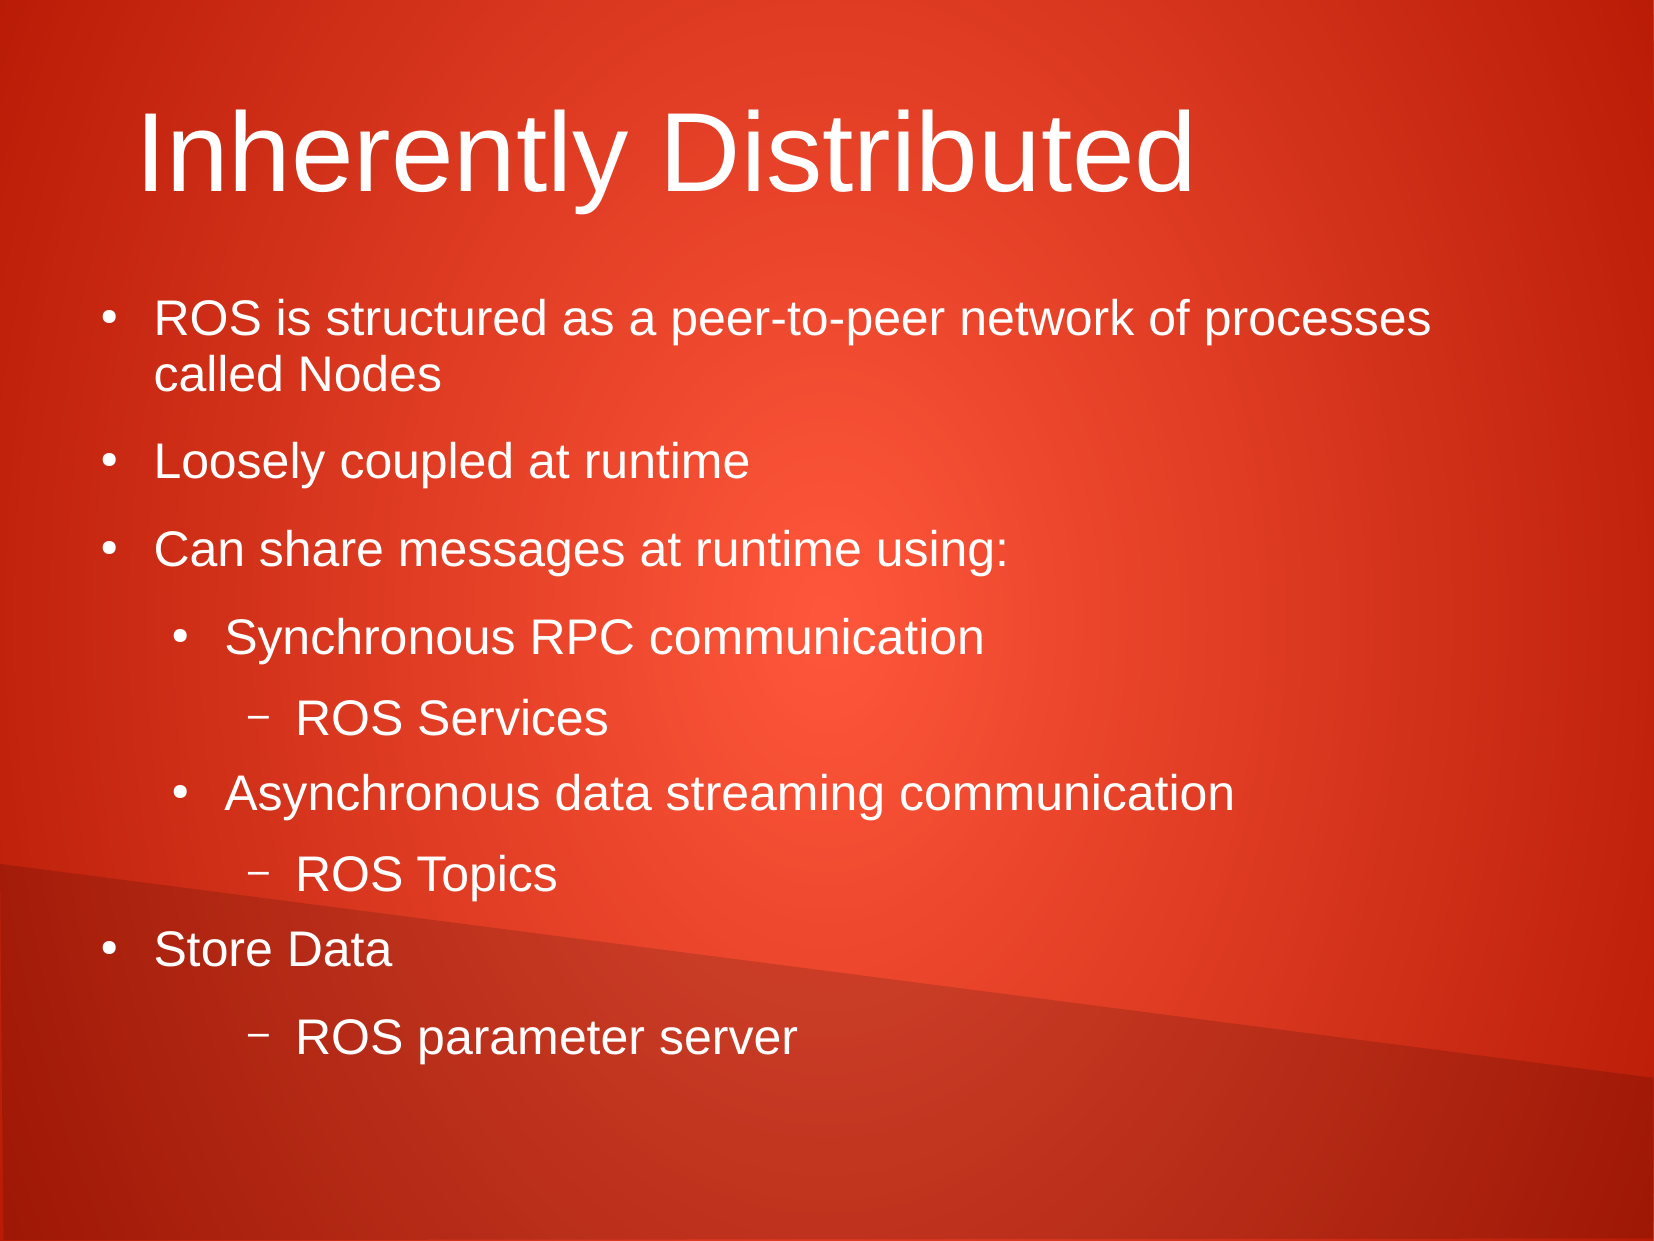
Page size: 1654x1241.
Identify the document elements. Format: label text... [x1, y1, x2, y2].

list ROS is structured as a peer-to-peer network of processes called Nodes Loosely coupled at runtime Can share messages at runtime using: Synchronous RPC communication ROS Services Asynchronous data streaming communication ROS Topics Store Data ROS parameter server [82, 290, 1571, 1216]
title Inherently Distributed [82, 49, 1250, 257]
